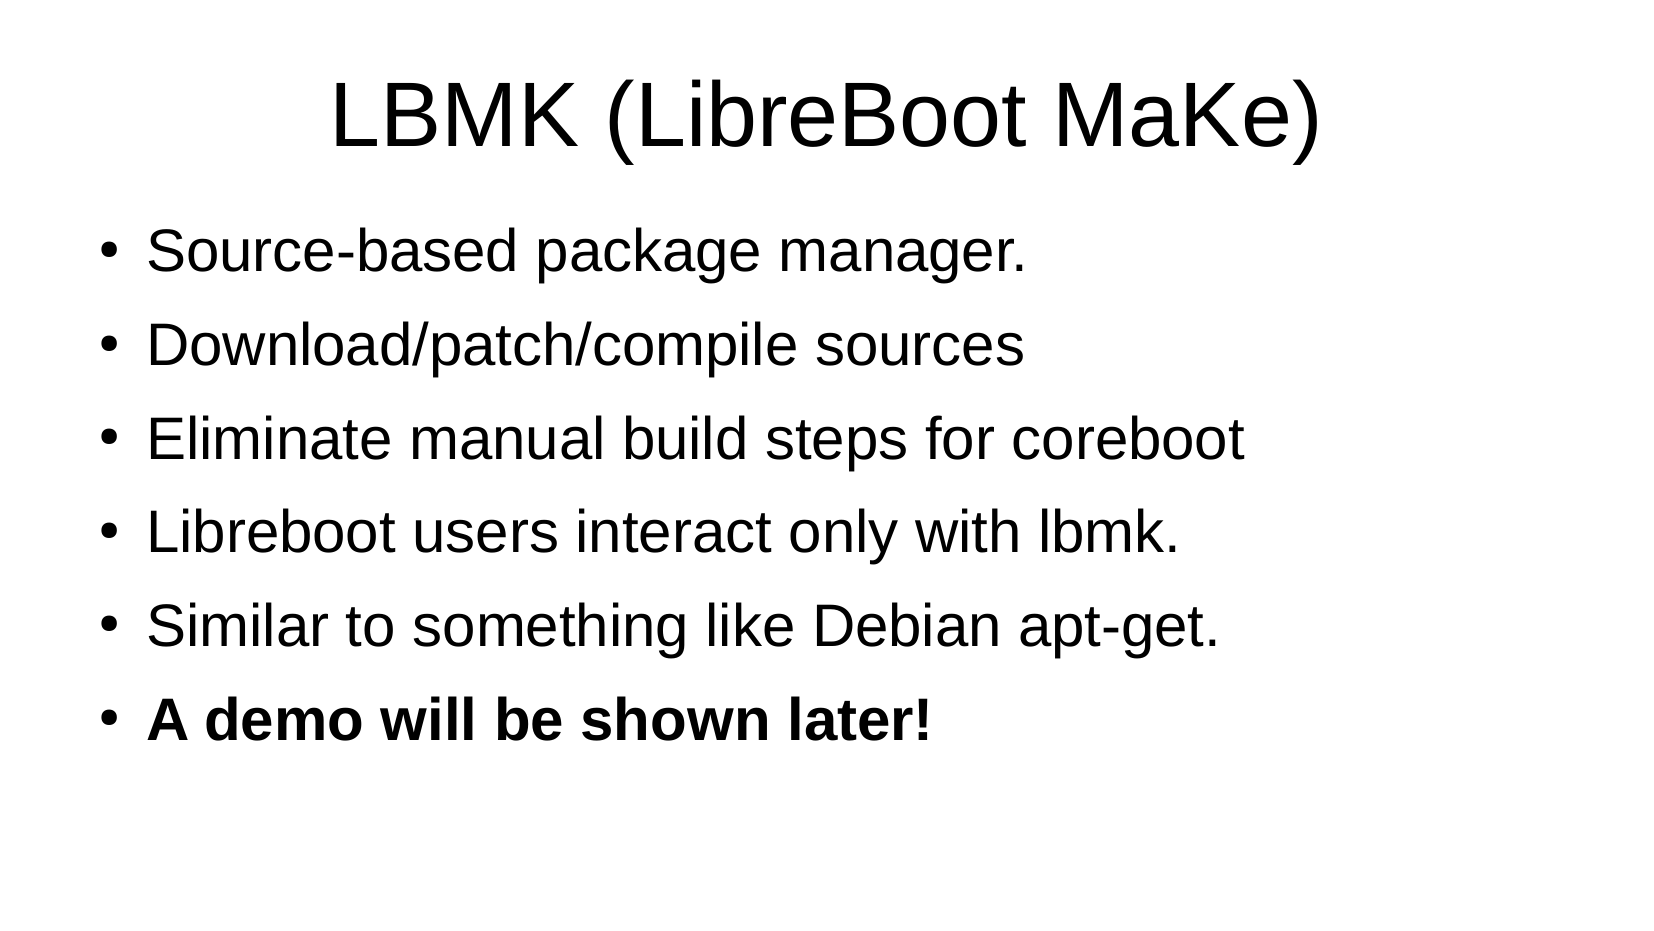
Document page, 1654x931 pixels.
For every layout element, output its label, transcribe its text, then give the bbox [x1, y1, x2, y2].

title LBMK (LibreBoot MaKe) [82, 37, 1571, 193]
list Source-based package manager. Download/patch/compile sources Eliminate manual build steps for coreboot Libreboot users interact only with lbmk. Similar to something like Debian apt-get. A demo will be shown later! [82, 217, 1571, 758]
